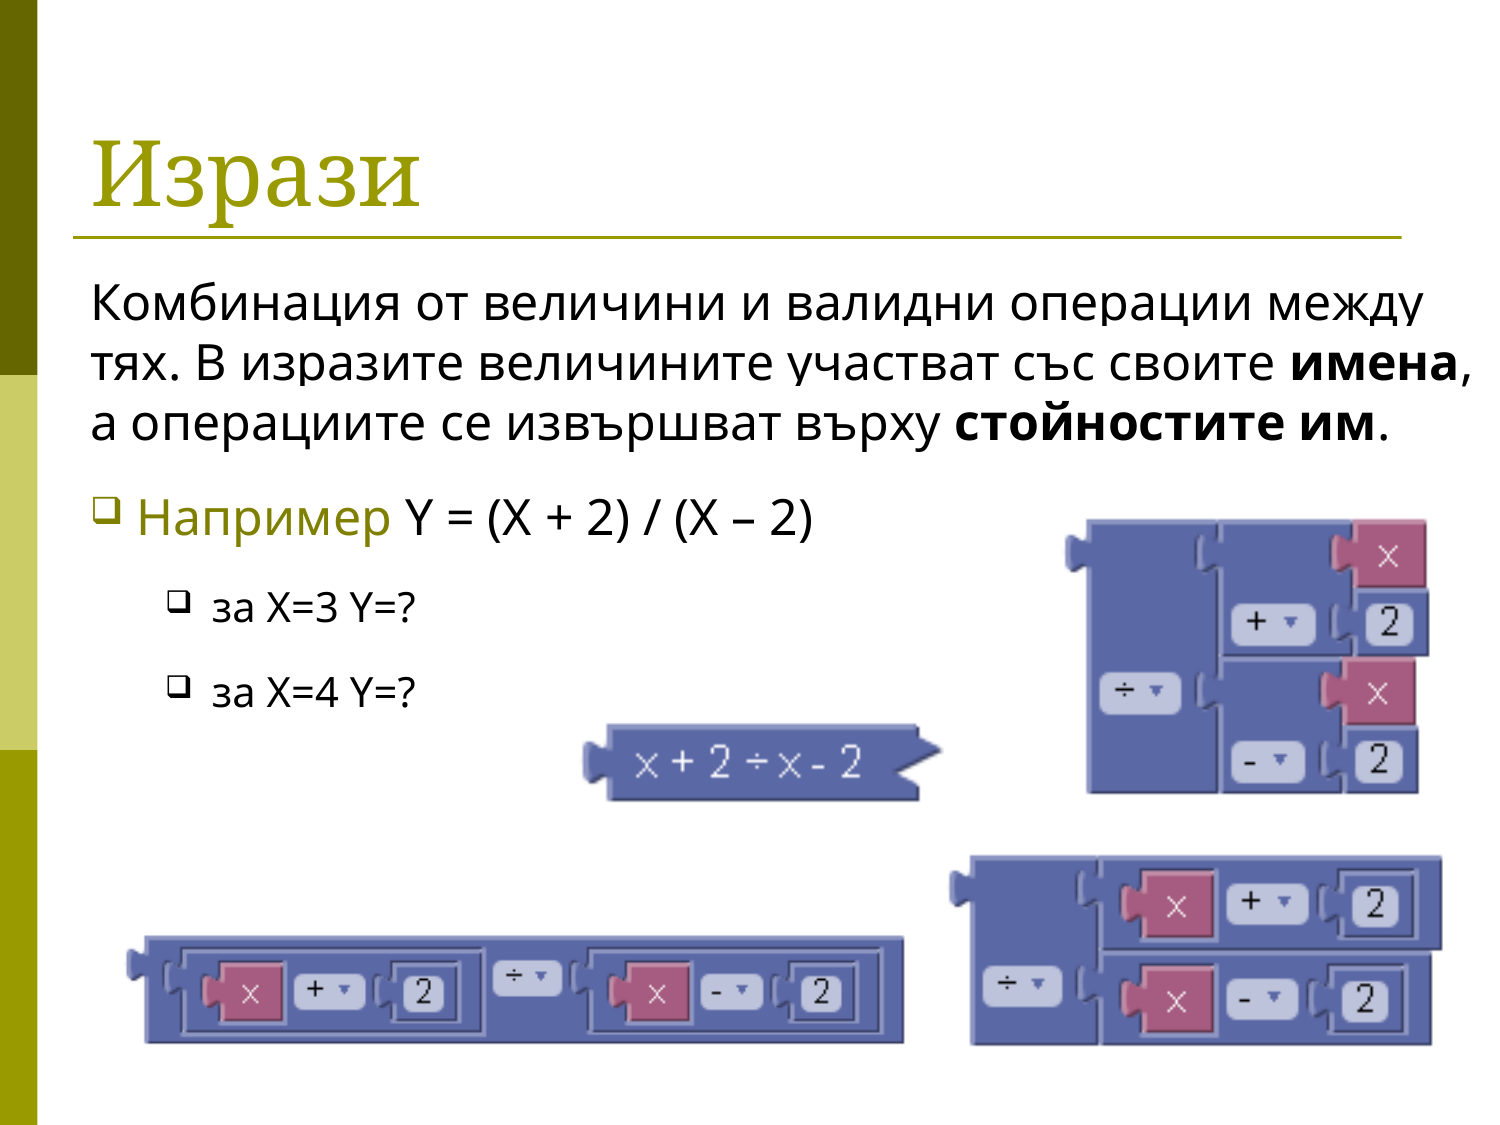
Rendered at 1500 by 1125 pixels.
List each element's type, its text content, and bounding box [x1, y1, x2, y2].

list Комбинация от величини и валидни операции между тях. В изразите величините участват със своите имена, а операциите се извършват върху стойностите им. Например Y = (X + 2) / (X – 2) за X=3 Y=? за X=4 Y=? [75, 262, 1500, 1063]
title Изрази [75, 0, 1500, 233]
picture [107, 833, 1484, 1072]
picture [1045, 491, 1459, 821]
picture [560, 704, 962, 826]
